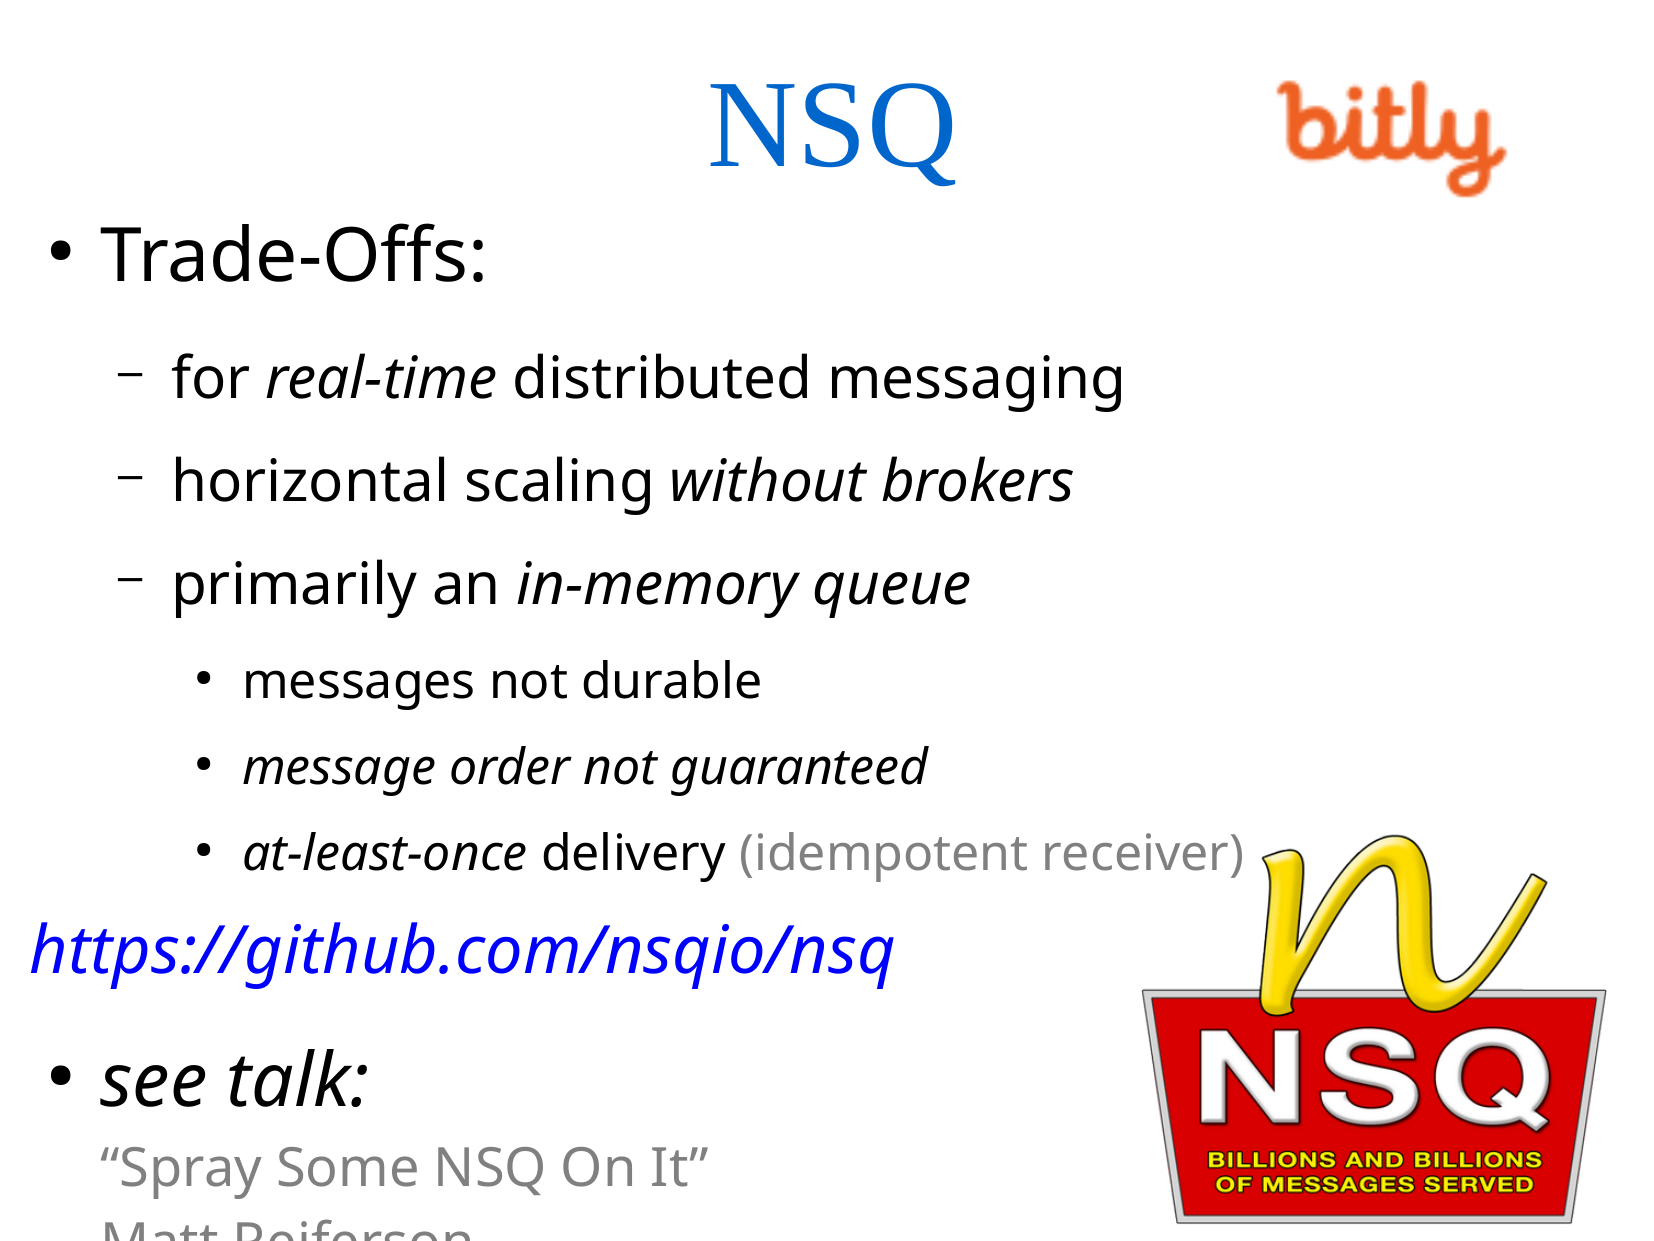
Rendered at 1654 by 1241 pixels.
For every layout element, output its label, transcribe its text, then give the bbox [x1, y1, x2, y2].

picture [1116, 812, 1642, 1241]
title NSQ [566, 35, 1099, 200]
list Trade-Offs: for real-time distributed messaging horizontal scaling without brokers primarily an in-memory queue messages not durable message order not guaranteed at-least-once delivery (idempotent receiver) https://github.com/nsqio/nsq see talk: “Spray Some NSQ On It” Matt Reiferson GopherCon 2014 [29, 200, 1601, 1241]
picture [1275, 79, 1520, 201]
